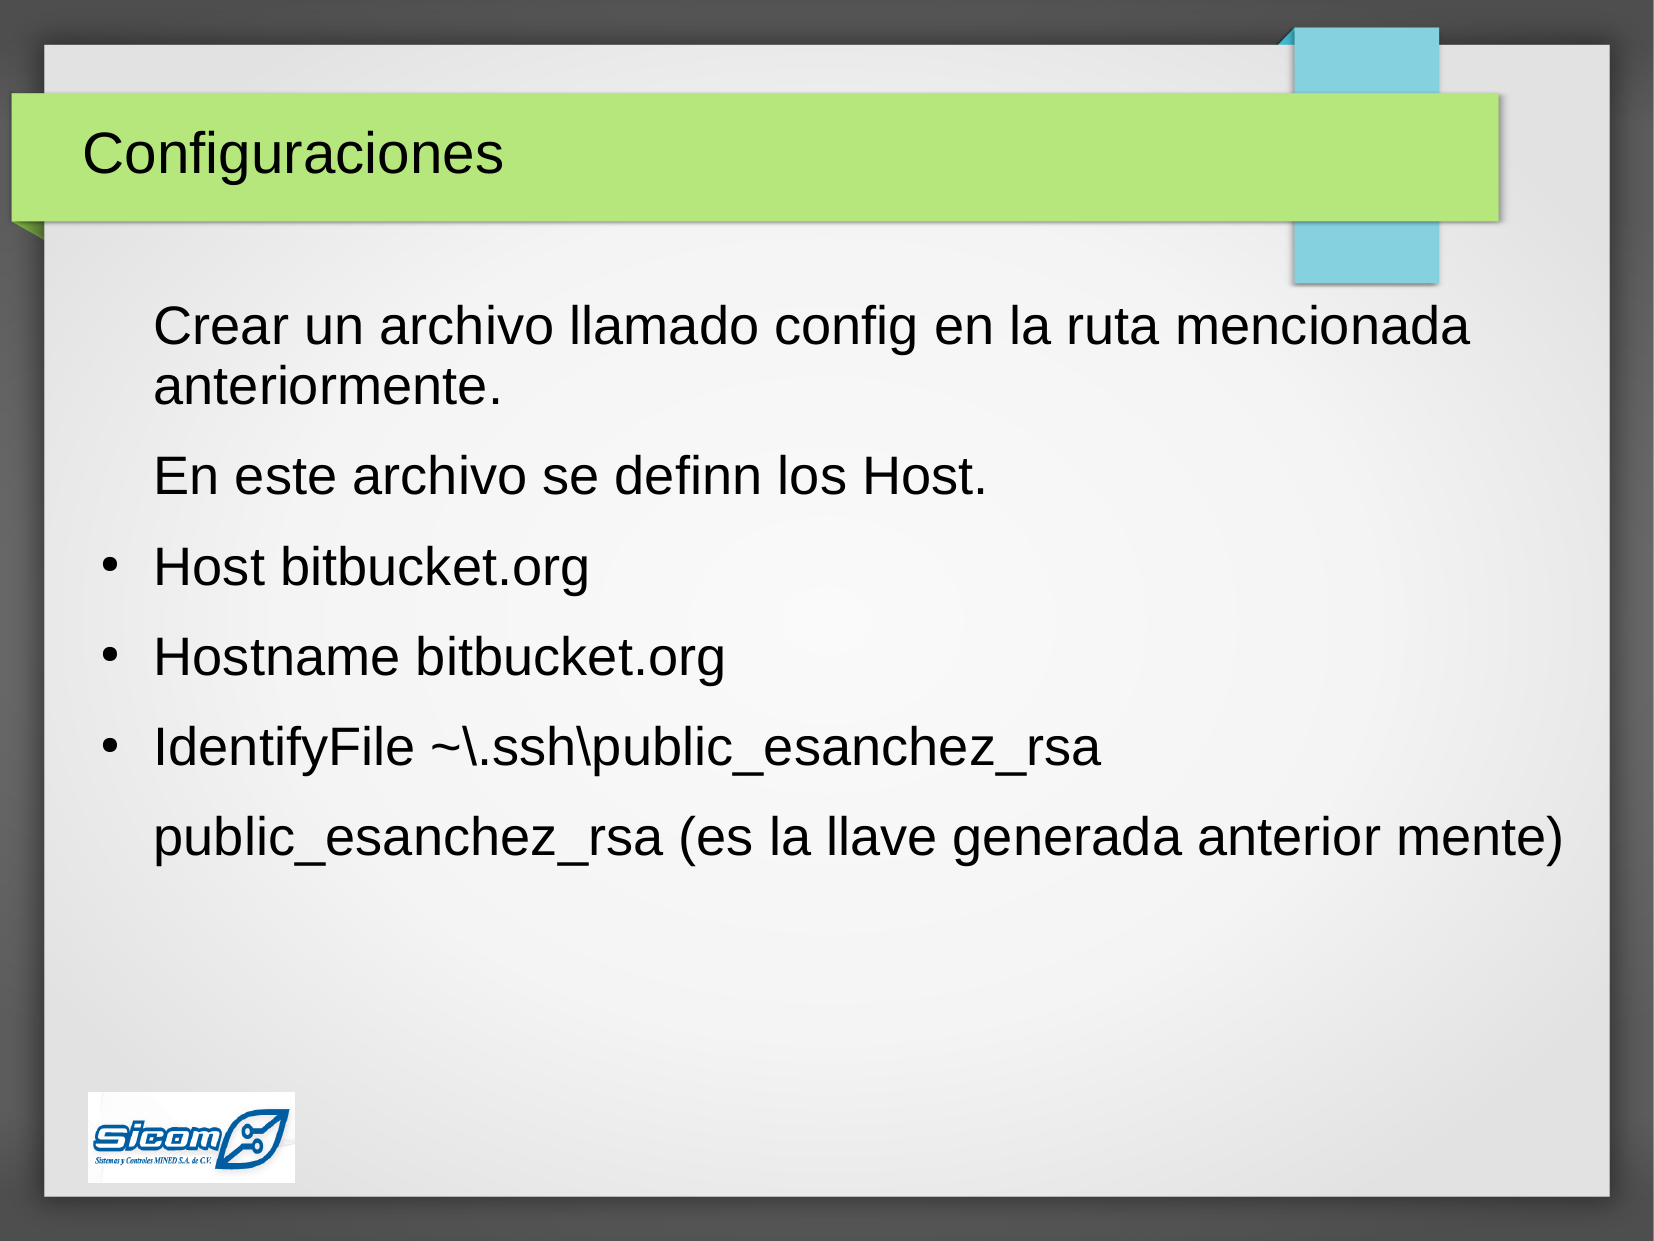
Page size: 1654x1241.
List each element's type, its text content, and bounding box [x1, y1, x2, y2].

title Configuraciones [82, 94, 1264, 213]
list Crear un archivo llamado config en la ruta mencionada anteriormente. En este archivo se definn los Host. Host bitbucket.org Hostname bitbucket.org IdentifyFile ~\.ssh\public_esanchez_rsa public_esanchez_rsa (es la llave generada anterior mente) [82, 295, 1571, 1015]
picture [0, 0, 1654, 1241]
